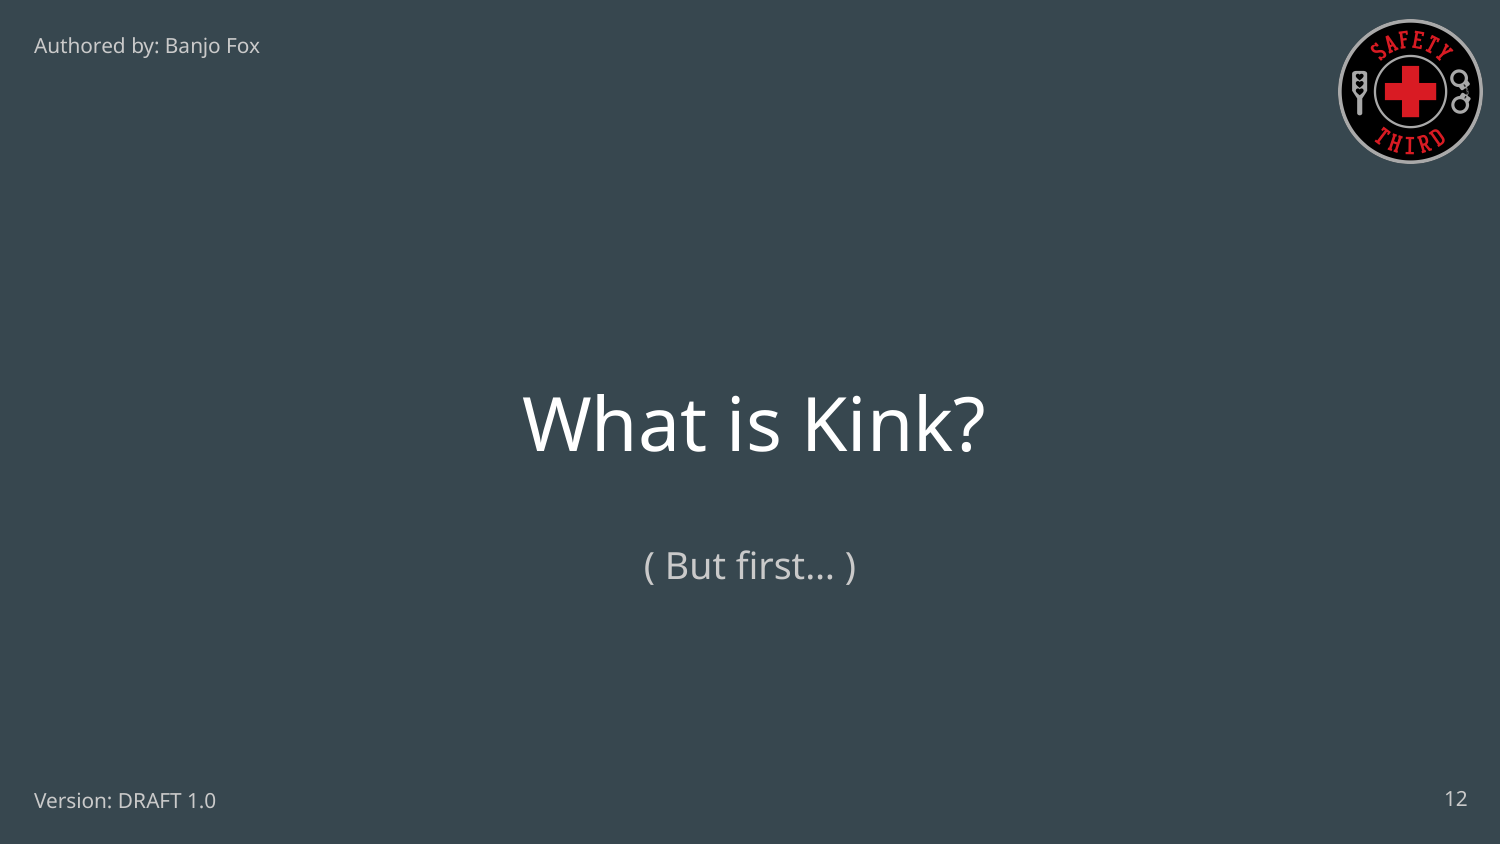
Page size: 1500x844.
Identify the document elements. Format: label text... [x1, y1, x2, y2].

title What is Kink? [110, 351, 1399, 493]
subtitle ( But first… ) [110, 520, 1390, 651]
picture [1338, 19, 1483, 164]
slide_number <number> [1392, 767, 1483, 833]
